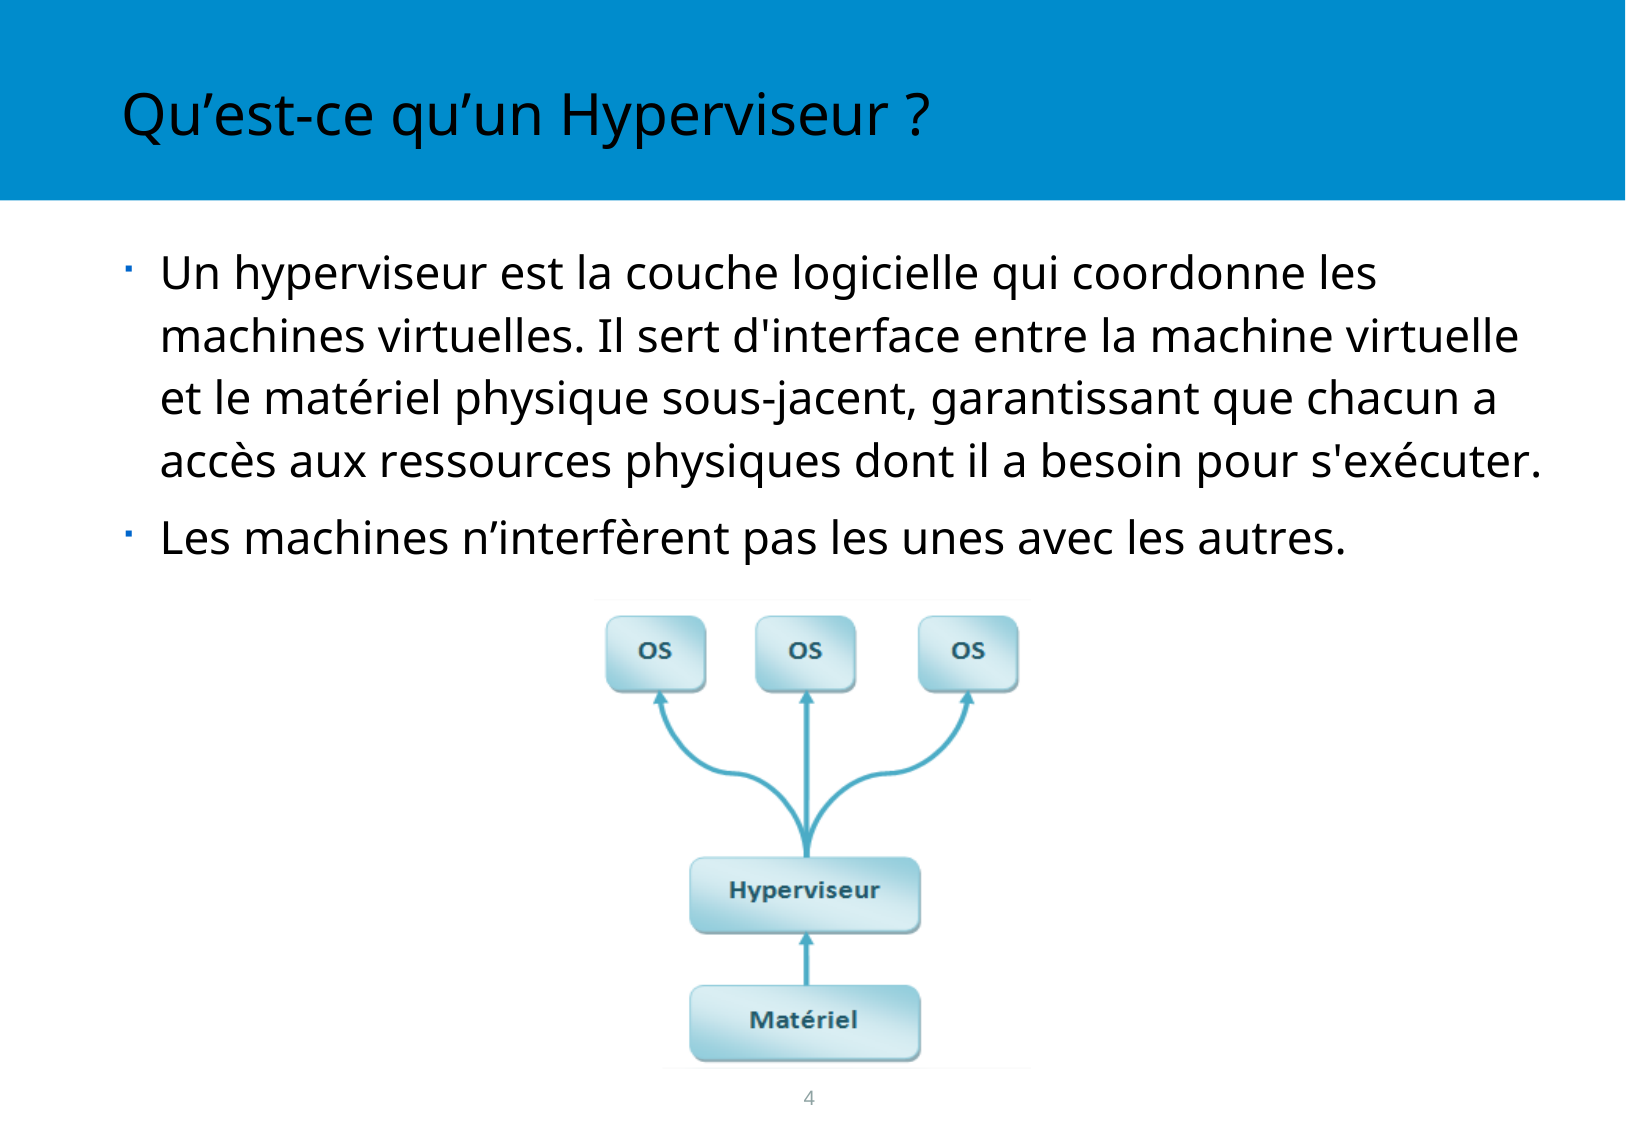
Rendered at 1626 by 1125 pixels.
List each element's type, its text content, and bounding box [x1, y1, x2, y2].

picture [594, 599, 1031, 1069]
title Qu’est-ce qu’un Hyperviseur ? [121, 37, 1573, 188]
list Un hyperviseur est la couche logicielle qui coordonne les machines virtuelles. Il sert d'interface entre la machine virtuelle et le matériel physique sous-jacent, garantissant que chacun a accès aux ressources physiques dont il a besoin pour s'exécuter. Les machines n’interfèrent pas les unes avec les autres. [121, 240, 1572, 638]
